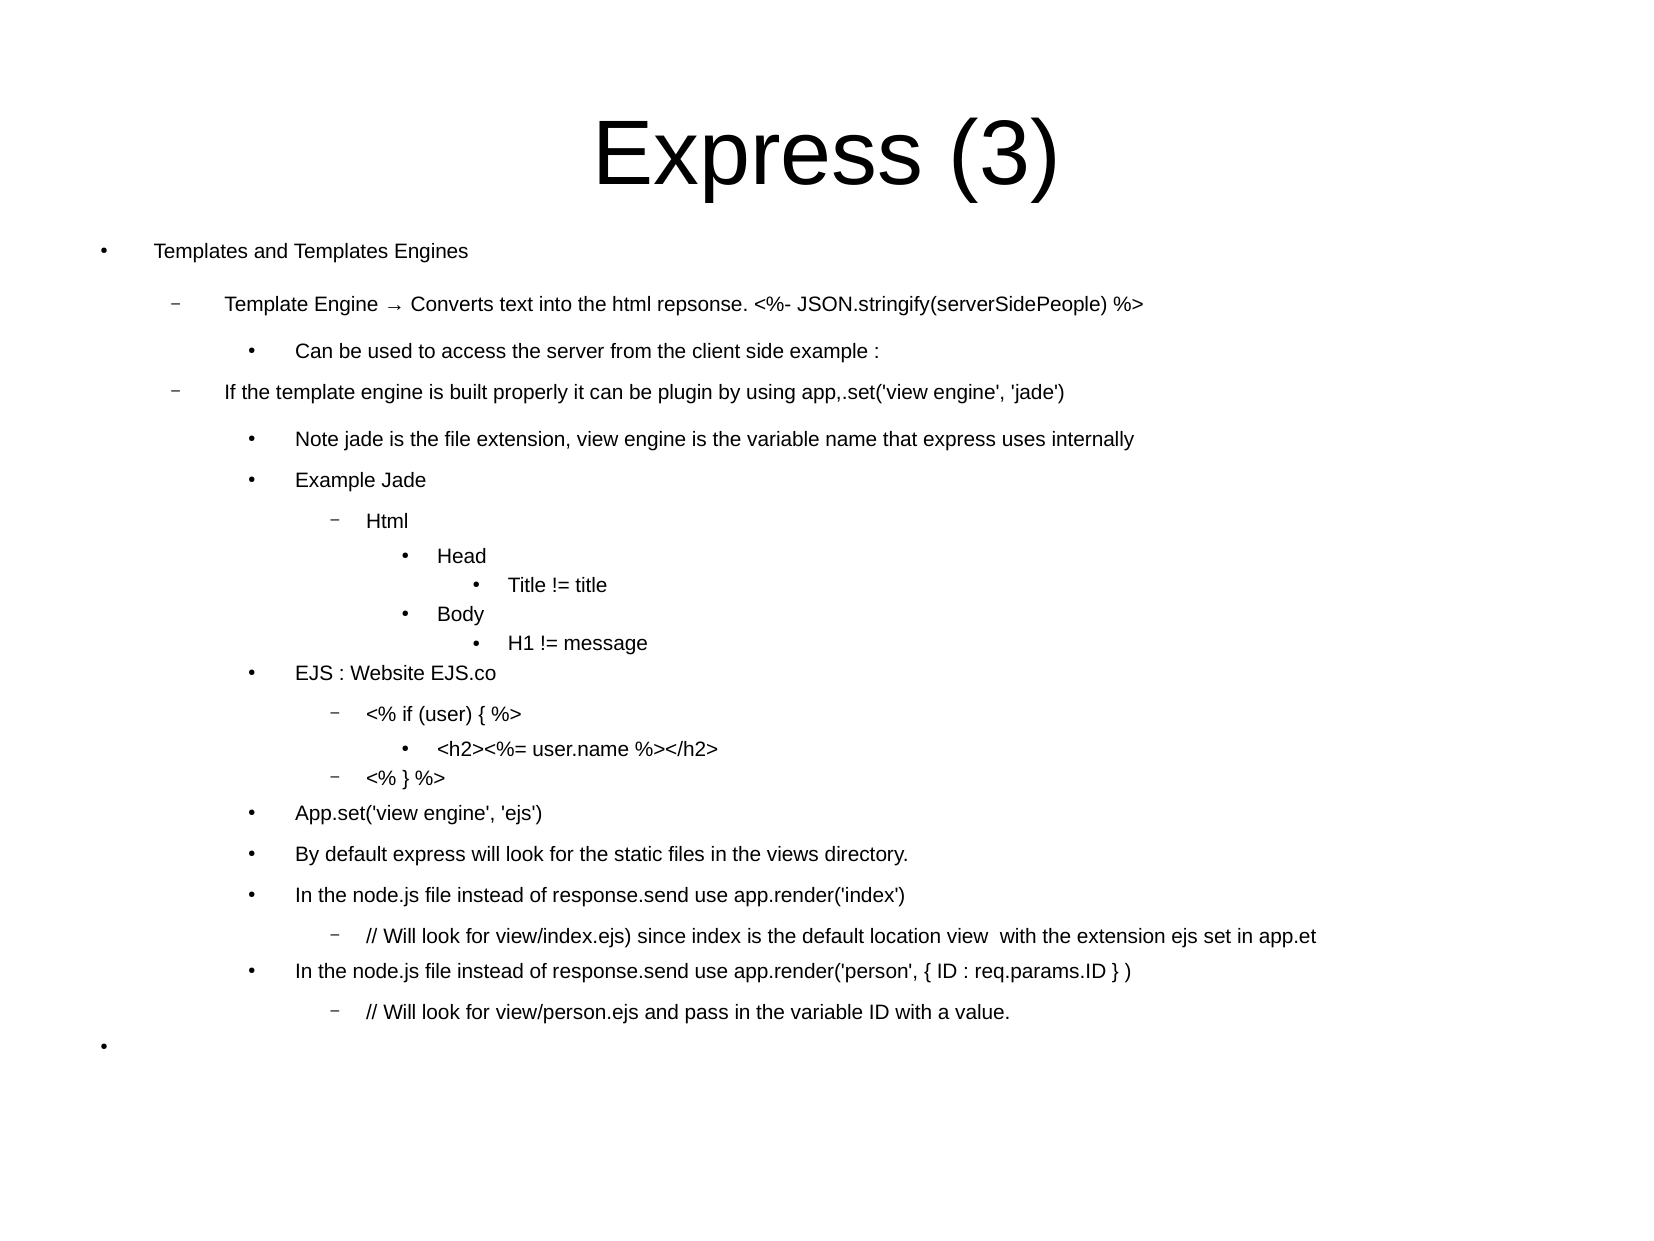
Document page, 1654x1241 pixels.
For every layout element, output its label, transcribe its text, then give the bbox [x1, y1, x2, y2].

list Templates and Templates Engines Template Engine → Converts text into the html repsonse. <%- JSON.stringify(serverSidePeople) %> Can be used to access the server from the client side example : If the template engine is built properly it can be plugin by using app,.set('view engine', 'jade') Note jade is the file extension, view engine is the variable name that express uses internally Example Jade Html Head Title != title Body H1 != message EJS : Website EJS.co <% if (user) { %> <h2><%= user.name %></h2> <% } %> App.set('view engine', 'ejs') By default express will look for the static files in the views directory. In the node.js file instead of response.send use app.render('index') // Will look for view/index.ejs) since index is the default location view with the extension ejs set in app.et In the node.js file instead of response.send use app.render('person', { ID : req.params.ID } ) // Will look for view/person.ejs and pass in the variable ID with a value. [82, 240, 1571, 1216]
title Express (3) [82, 49, 1571, 240]
